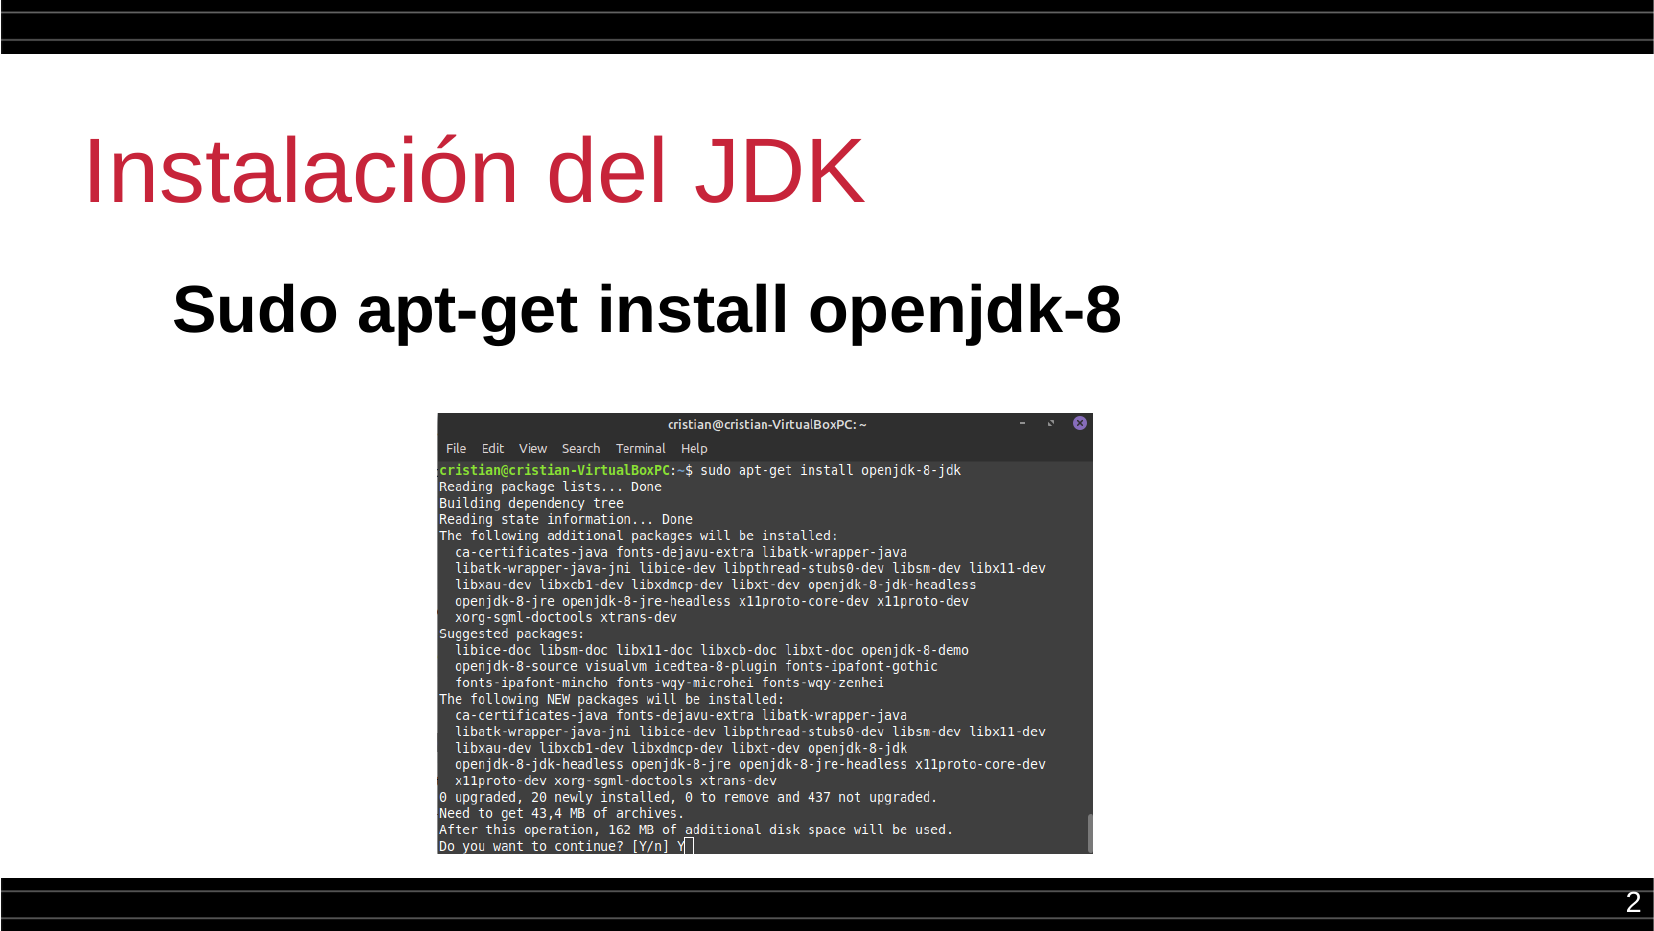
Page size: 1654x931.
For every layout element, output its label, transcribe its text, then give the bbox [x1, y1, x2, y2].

picture [1, 878, 1654, 931]
list Sudo apt-get install openjdk-8 [82, 271, 1571, 851]
picture [1, 0, 1654, 54]
title Instalación del JDK [82, 92, 1571, 249]
picture [437, 413, 1093, 854]
